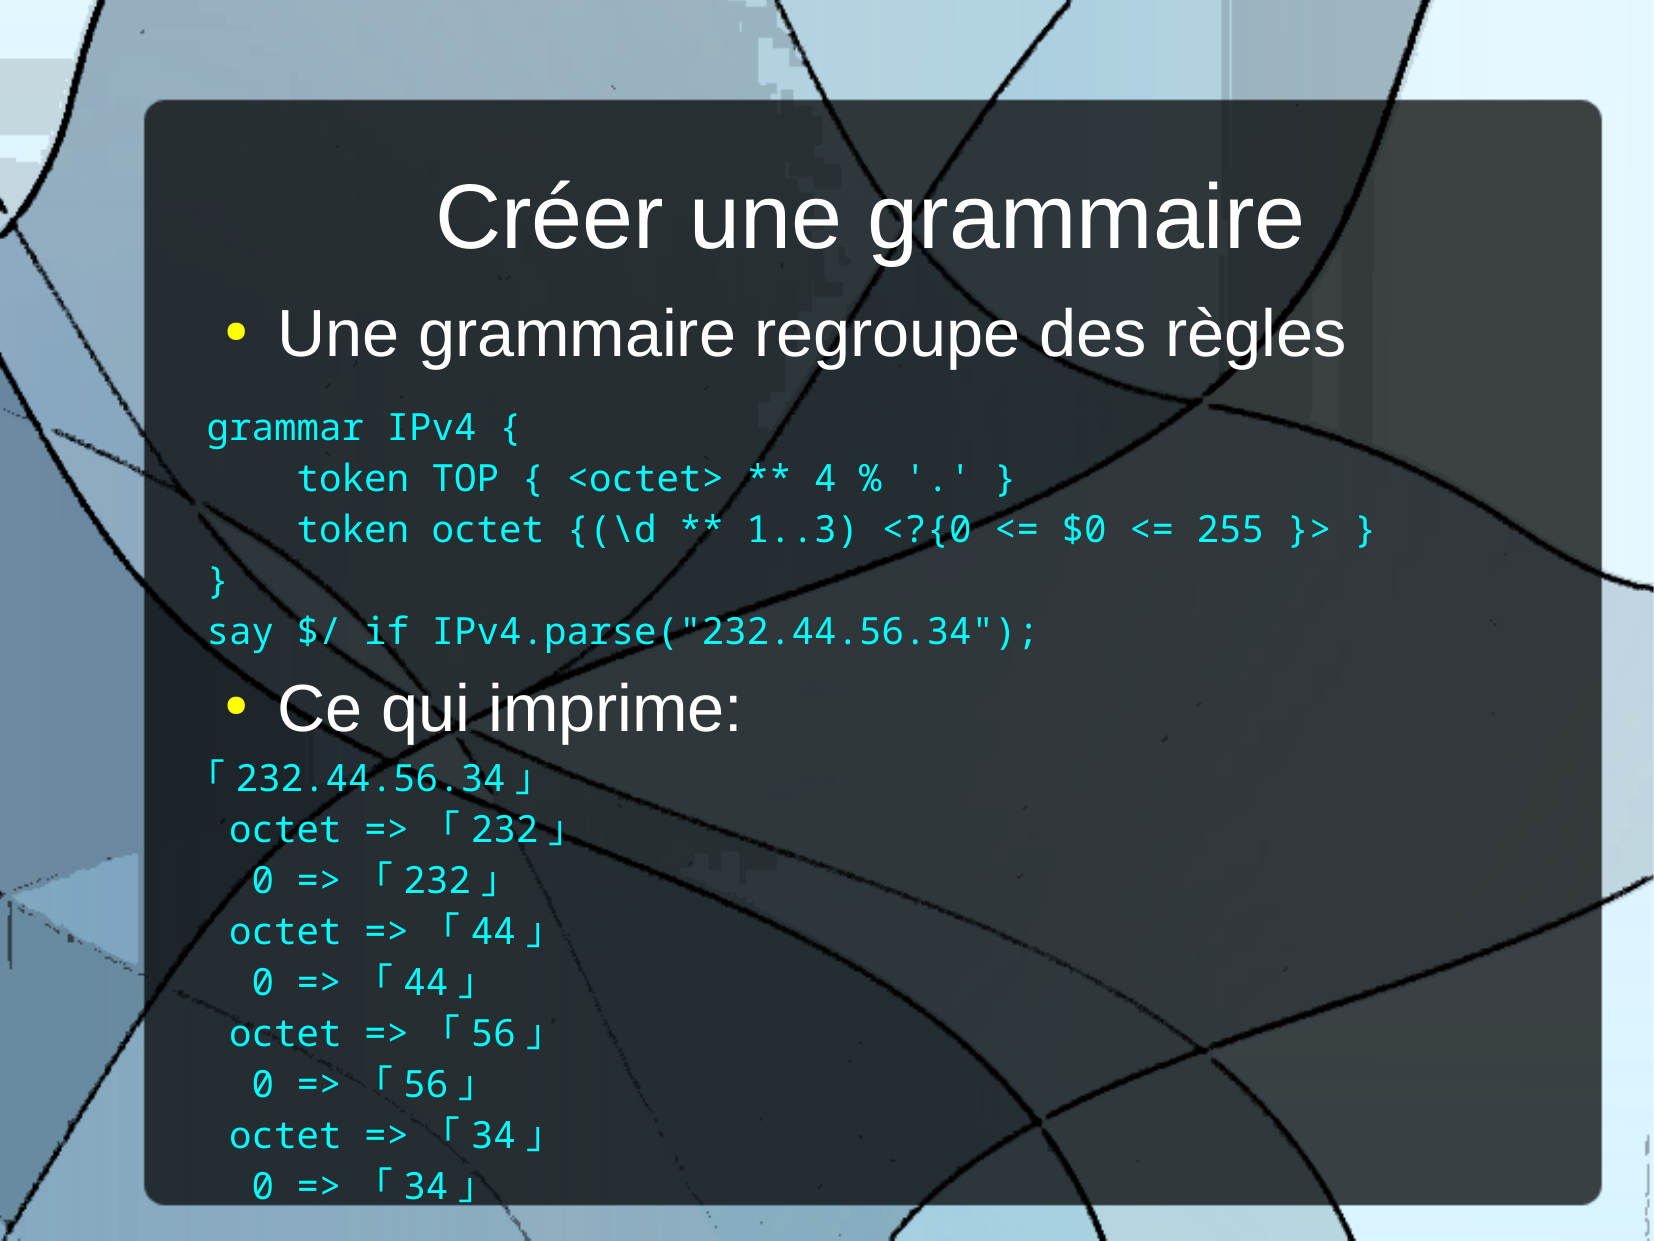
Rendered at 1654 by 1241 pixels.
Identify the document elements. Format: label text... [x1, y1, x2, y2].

list Une grammaire regroupe des règles grammar IPv4 { token TOP { <octet> ** 4 % '.' } token octet {(\d ** 1..3) <?{0 <= $0 <= 255 }> } } say $/ if IPv4.parse("232.44.56.34"); Ce qui imprime: ｢232.44.56.34｣ octet => ｢232｣ 0 => ｢232｣ octet => ｢44｣ 0 => ｢44｣ octet => ｢56｣ 0 => ｢56｣ octet => ｢34｣ 0 => ｢34｣ [206, 296, 1571, 1113]
picture [0, 0, 1654, 1241]
title Créer une grammaire [159, 108, 1583, 325]
